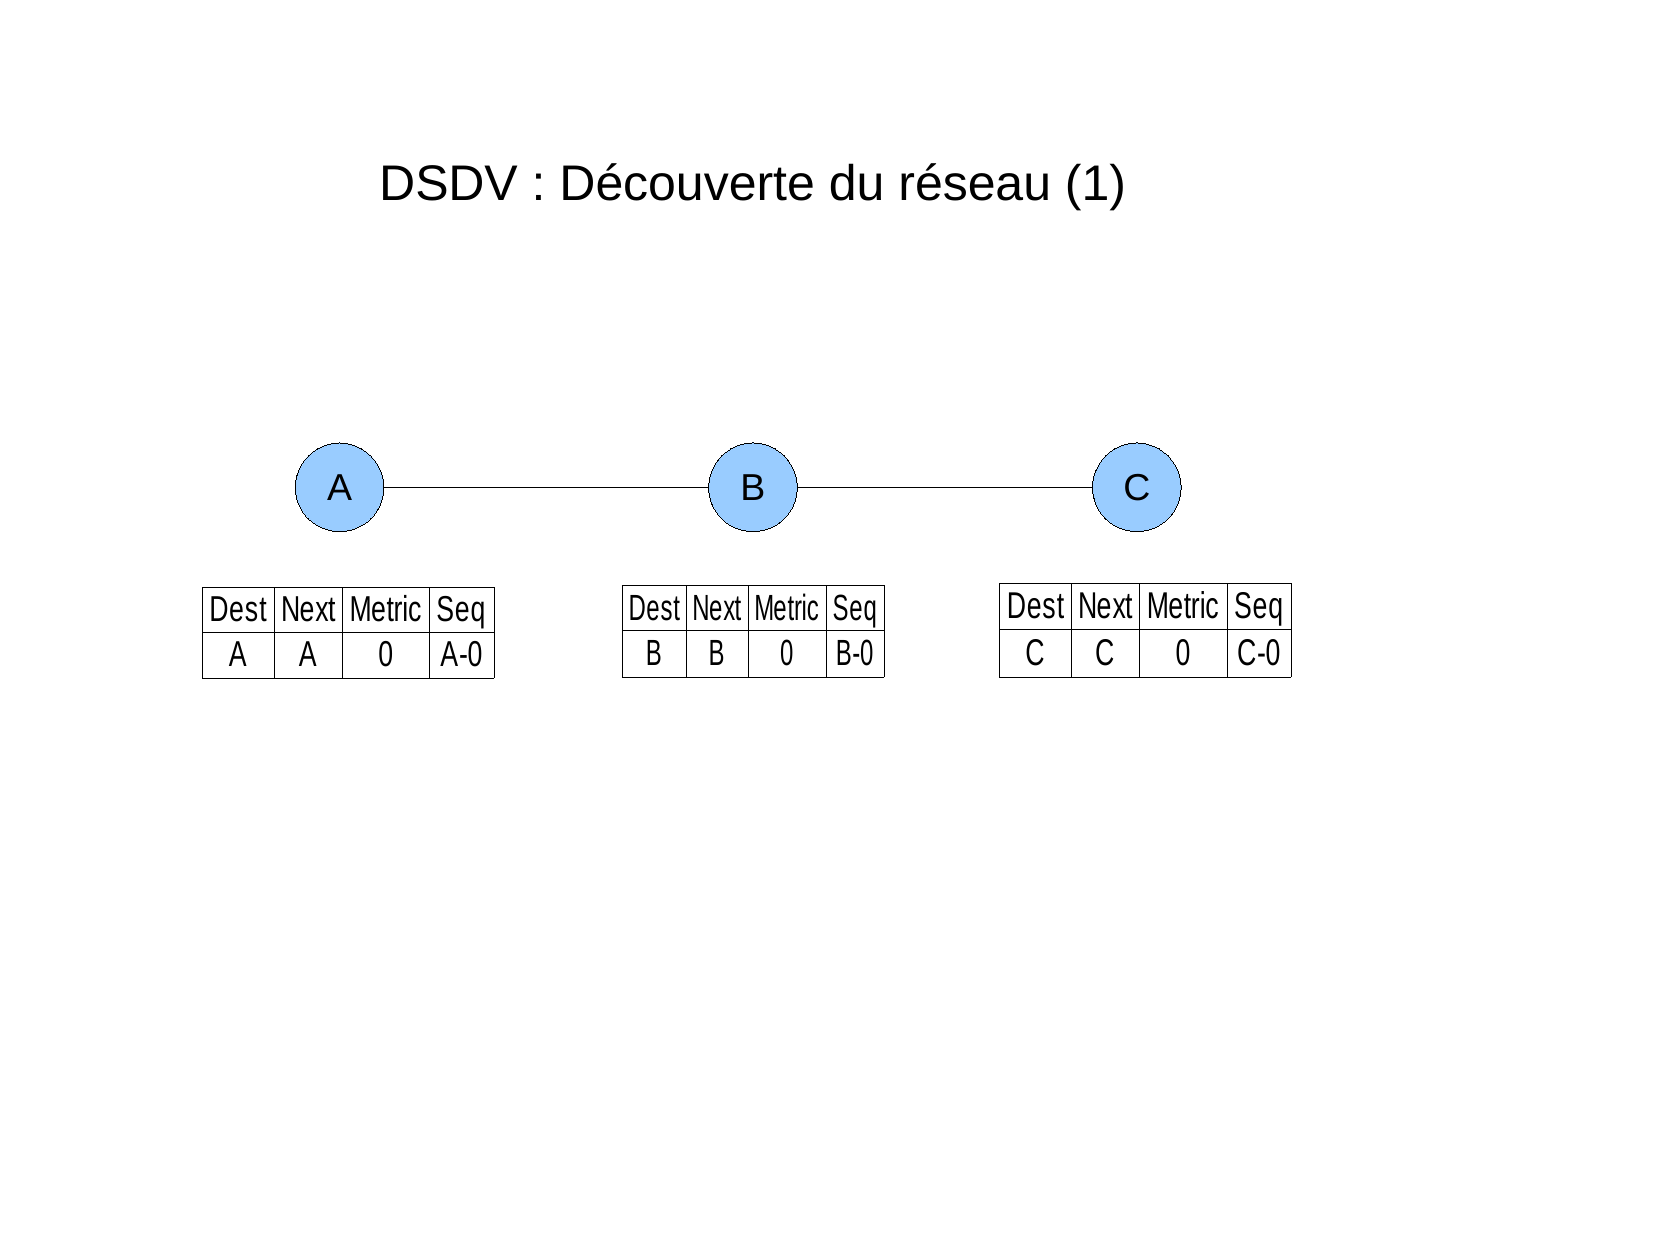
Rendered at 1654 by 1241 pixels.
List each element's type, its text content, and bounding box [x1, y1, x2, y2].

text_box A [295, 442, 384, 532]
chart [998, 581, 1294, 680]
chart [620, 583, 886, 680]
text_box DSDV : Découverte du réseau (1) [324, 147, 1182, 219]
text_box B [708, 442, 798, 532]
chart [114, 585, 601, 790]
text_box C [1092, 442, 1182, 532]
